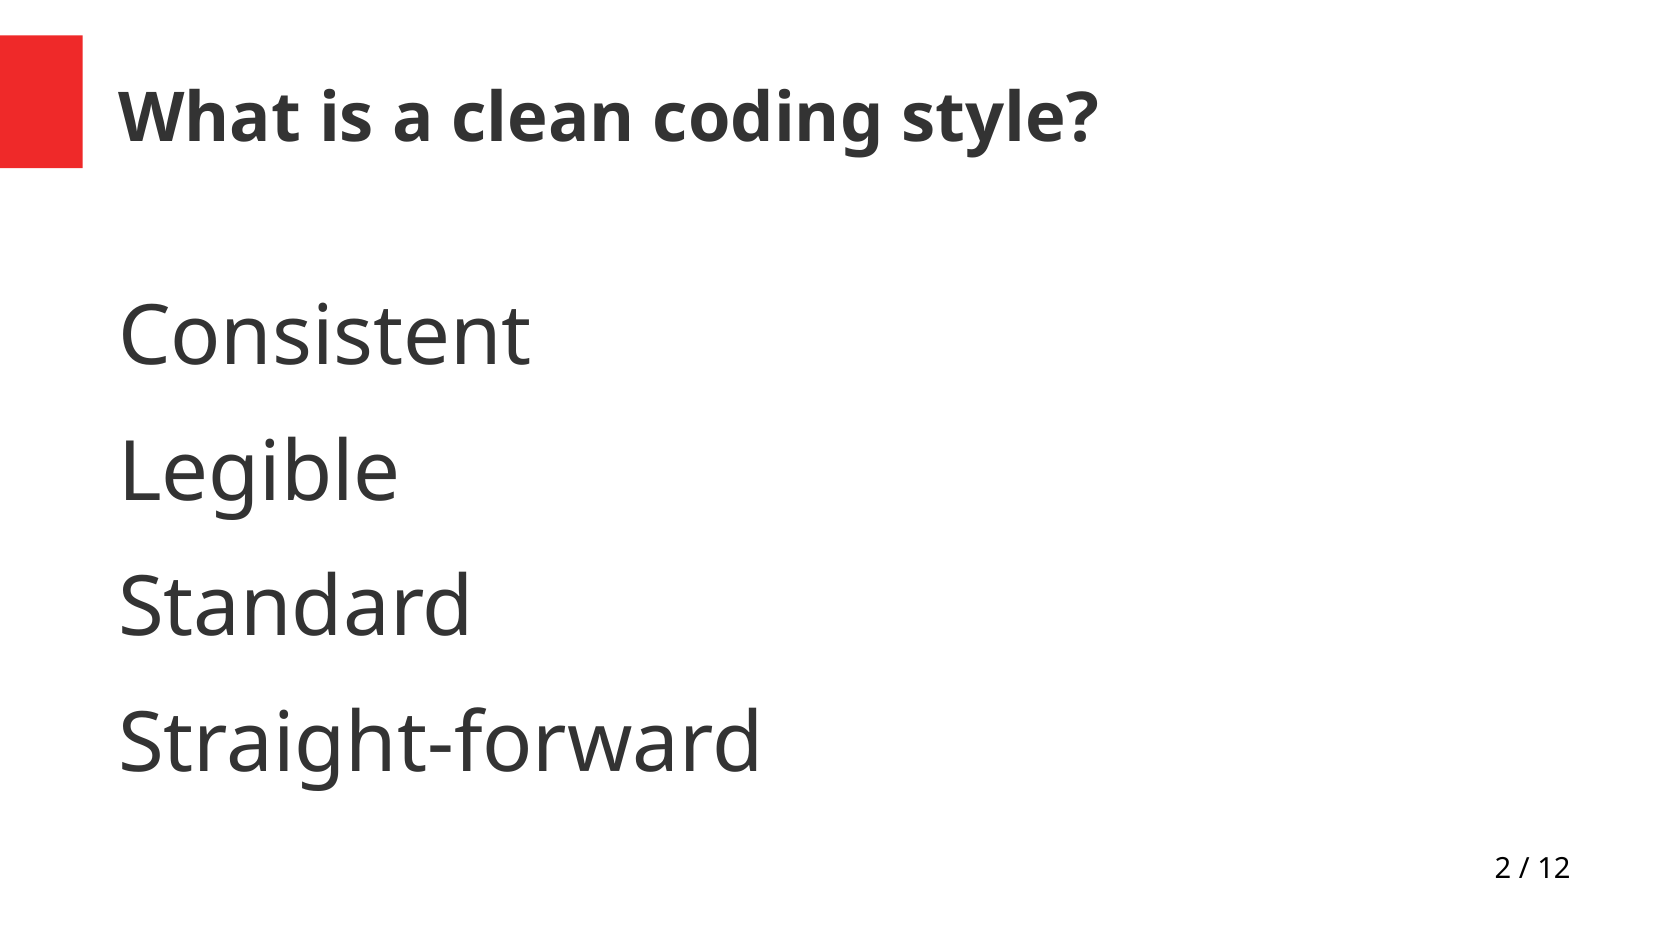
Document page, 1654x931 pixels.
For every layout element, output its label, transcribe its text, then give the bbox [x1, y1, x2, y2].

list Consistent Legible Standard Straight-forward [118, 265, 1536, 806]
title What is a clean coding style? [118, 36, 1571, 193]
